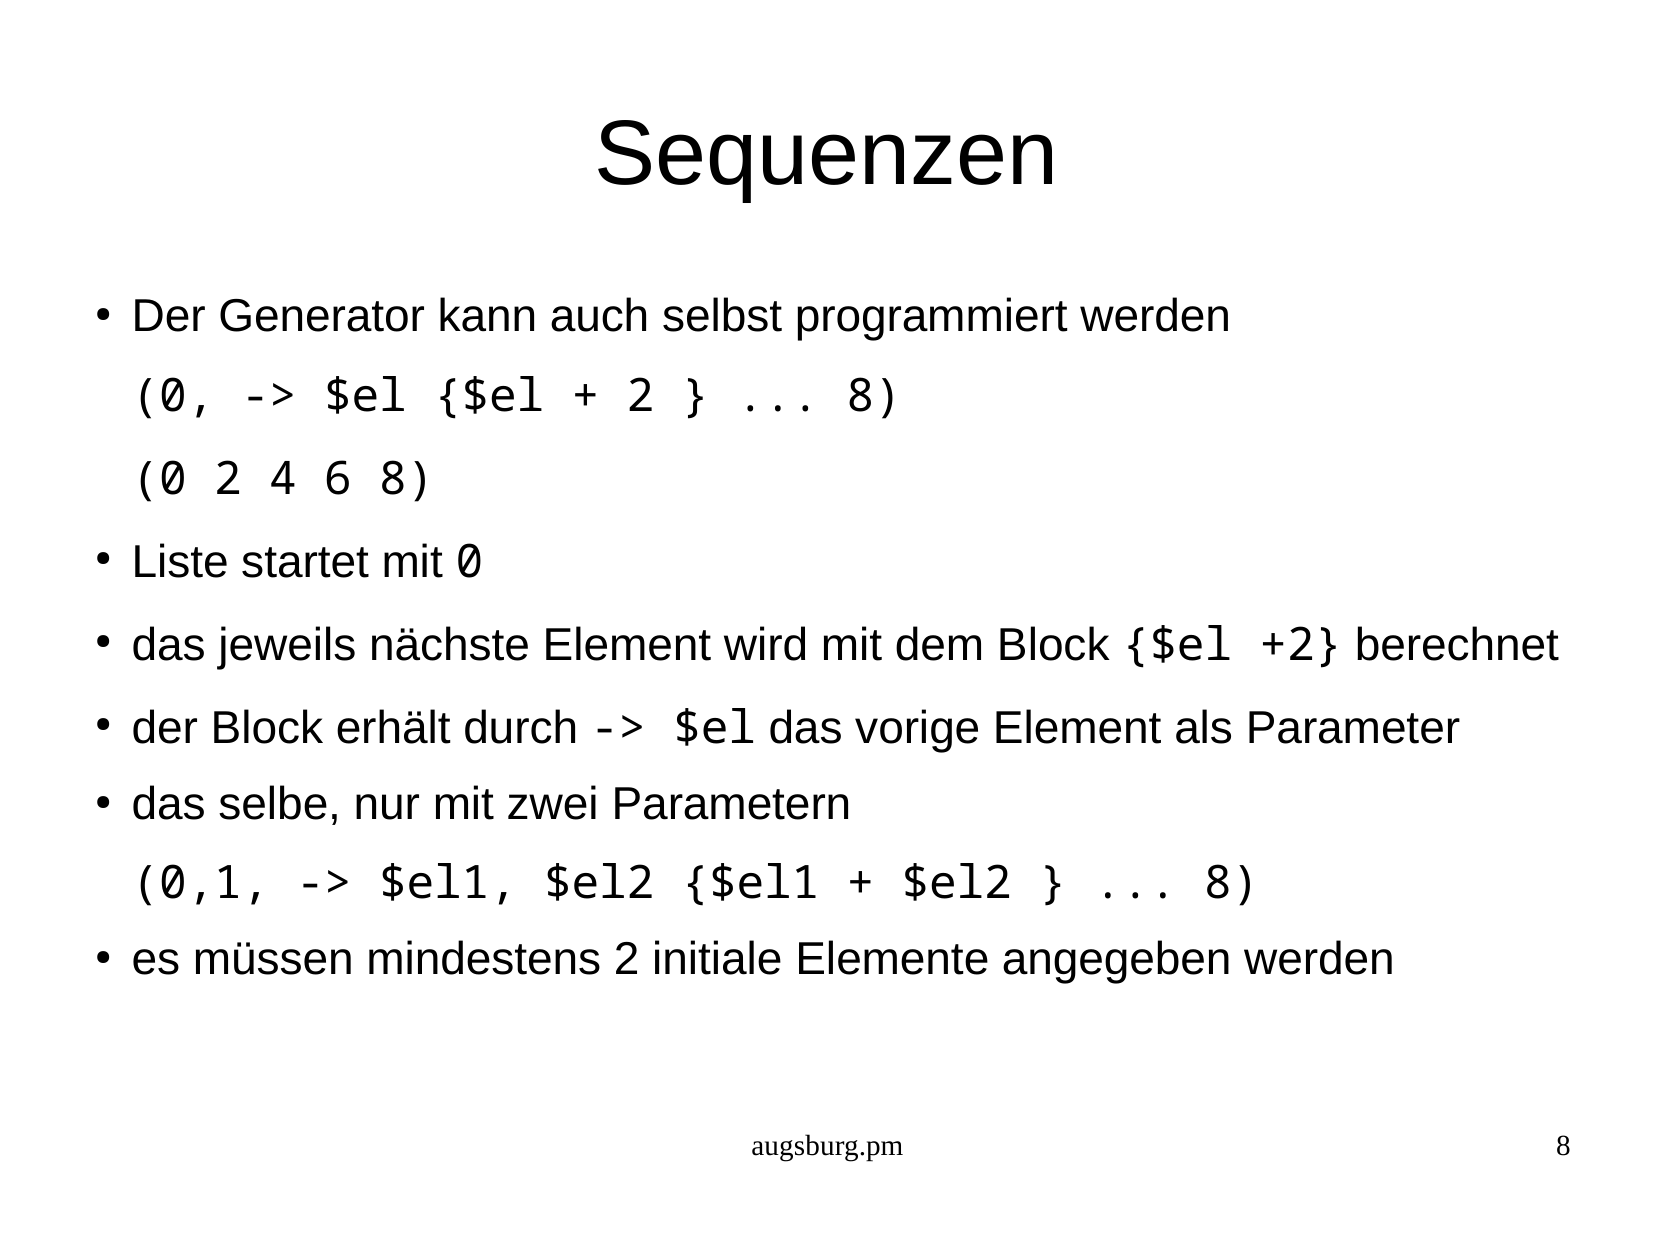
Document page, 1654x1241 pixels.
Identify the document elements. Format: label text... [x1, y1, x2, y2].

list Der Generator kann auch selbst programmiert werden (0, -> $el {$el + 2 } ... 8) (0 2 4 6 8) Liste startet mit 0 das jeweils nächste Element wird mit dem Block {$el +2} berechnet der Block erhält durch -> $el das vorige Element als Parameter das selbe, nur mit zwei Parametern (0,1, -> $el1, $el2 {$el1 + $el2 } ... 8) es müssen mindestens 2 initiale Elemente angegeben werden [82, 290, 1571, 1010]
title Sequenzen [82, 49, 1571, 257]
